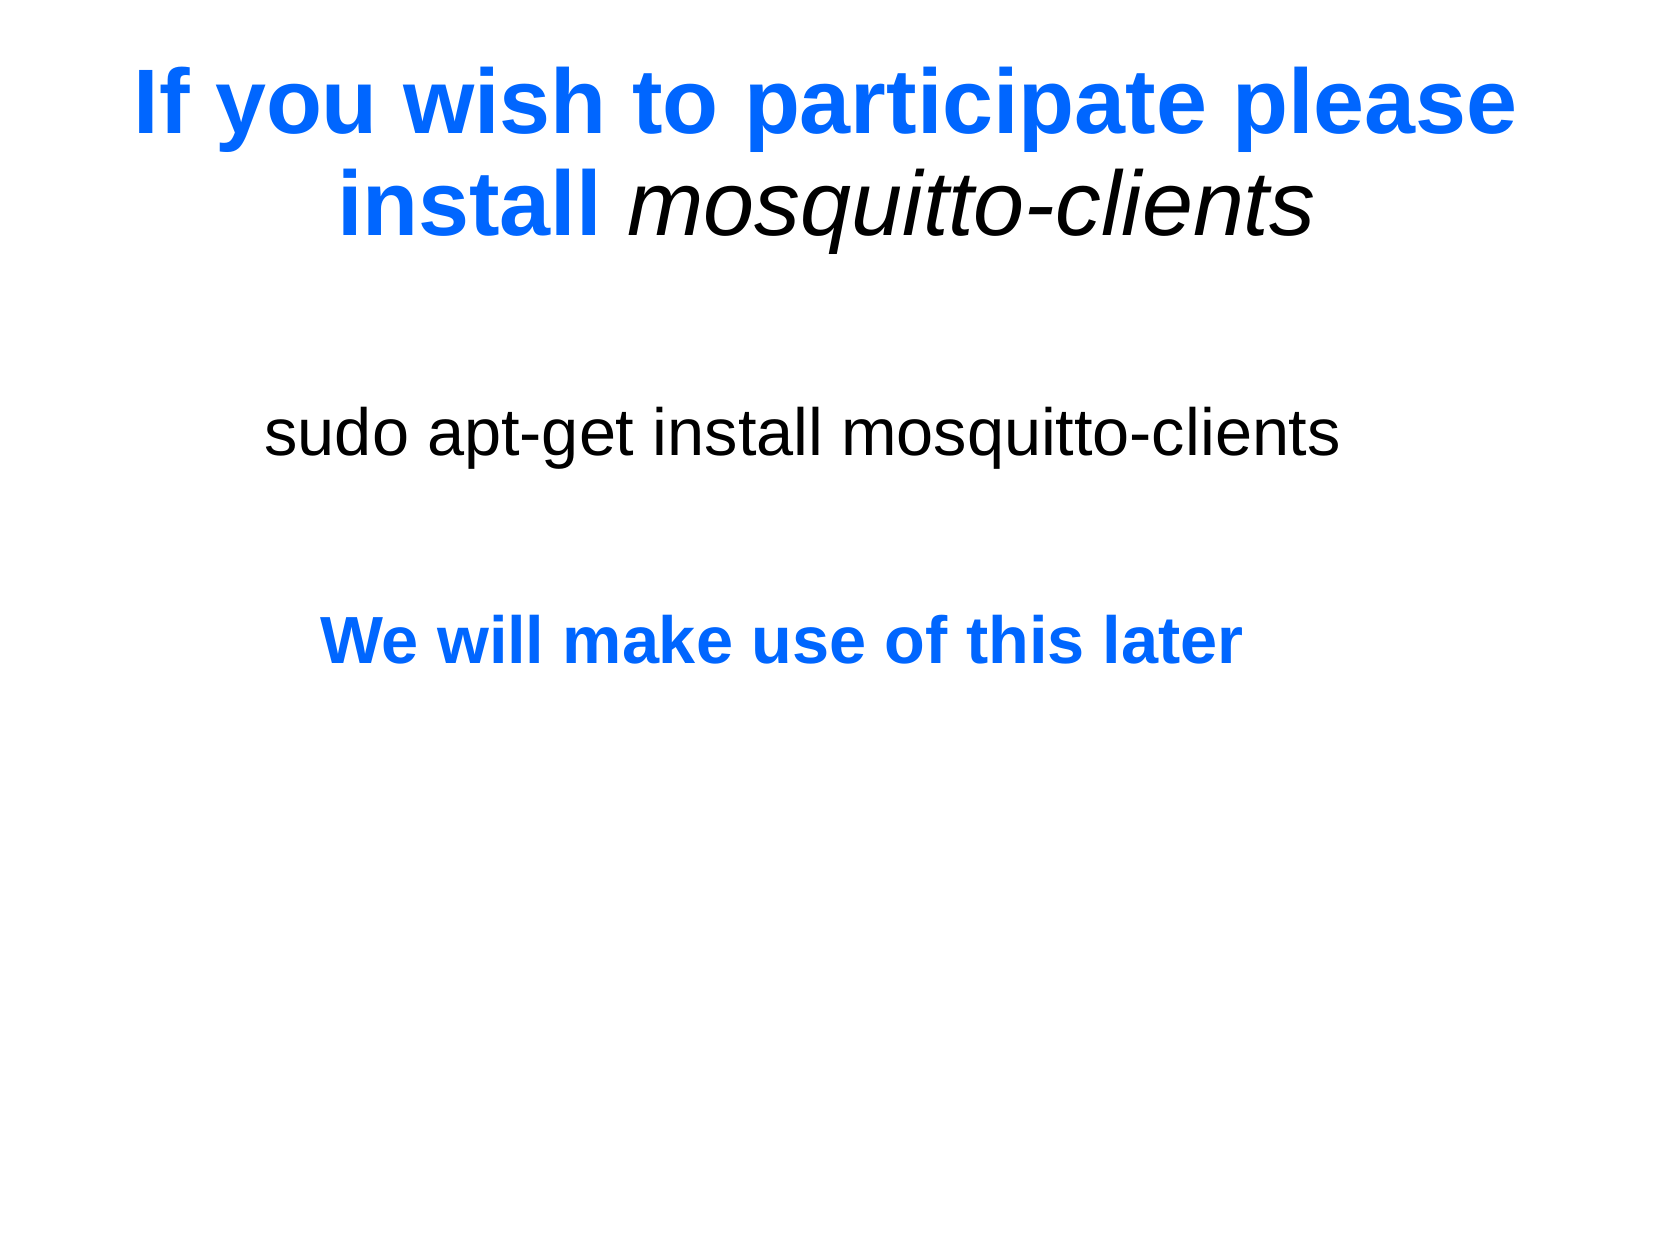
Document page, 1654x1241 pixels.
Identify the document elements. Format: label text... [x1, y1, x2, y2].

list sudo apt-get install mosquitto-clients We will make use of this later [82, 290, 1571, 1010]
title If you wish to participate please install mosquitto-clients [82, 49, 1571, 257]
